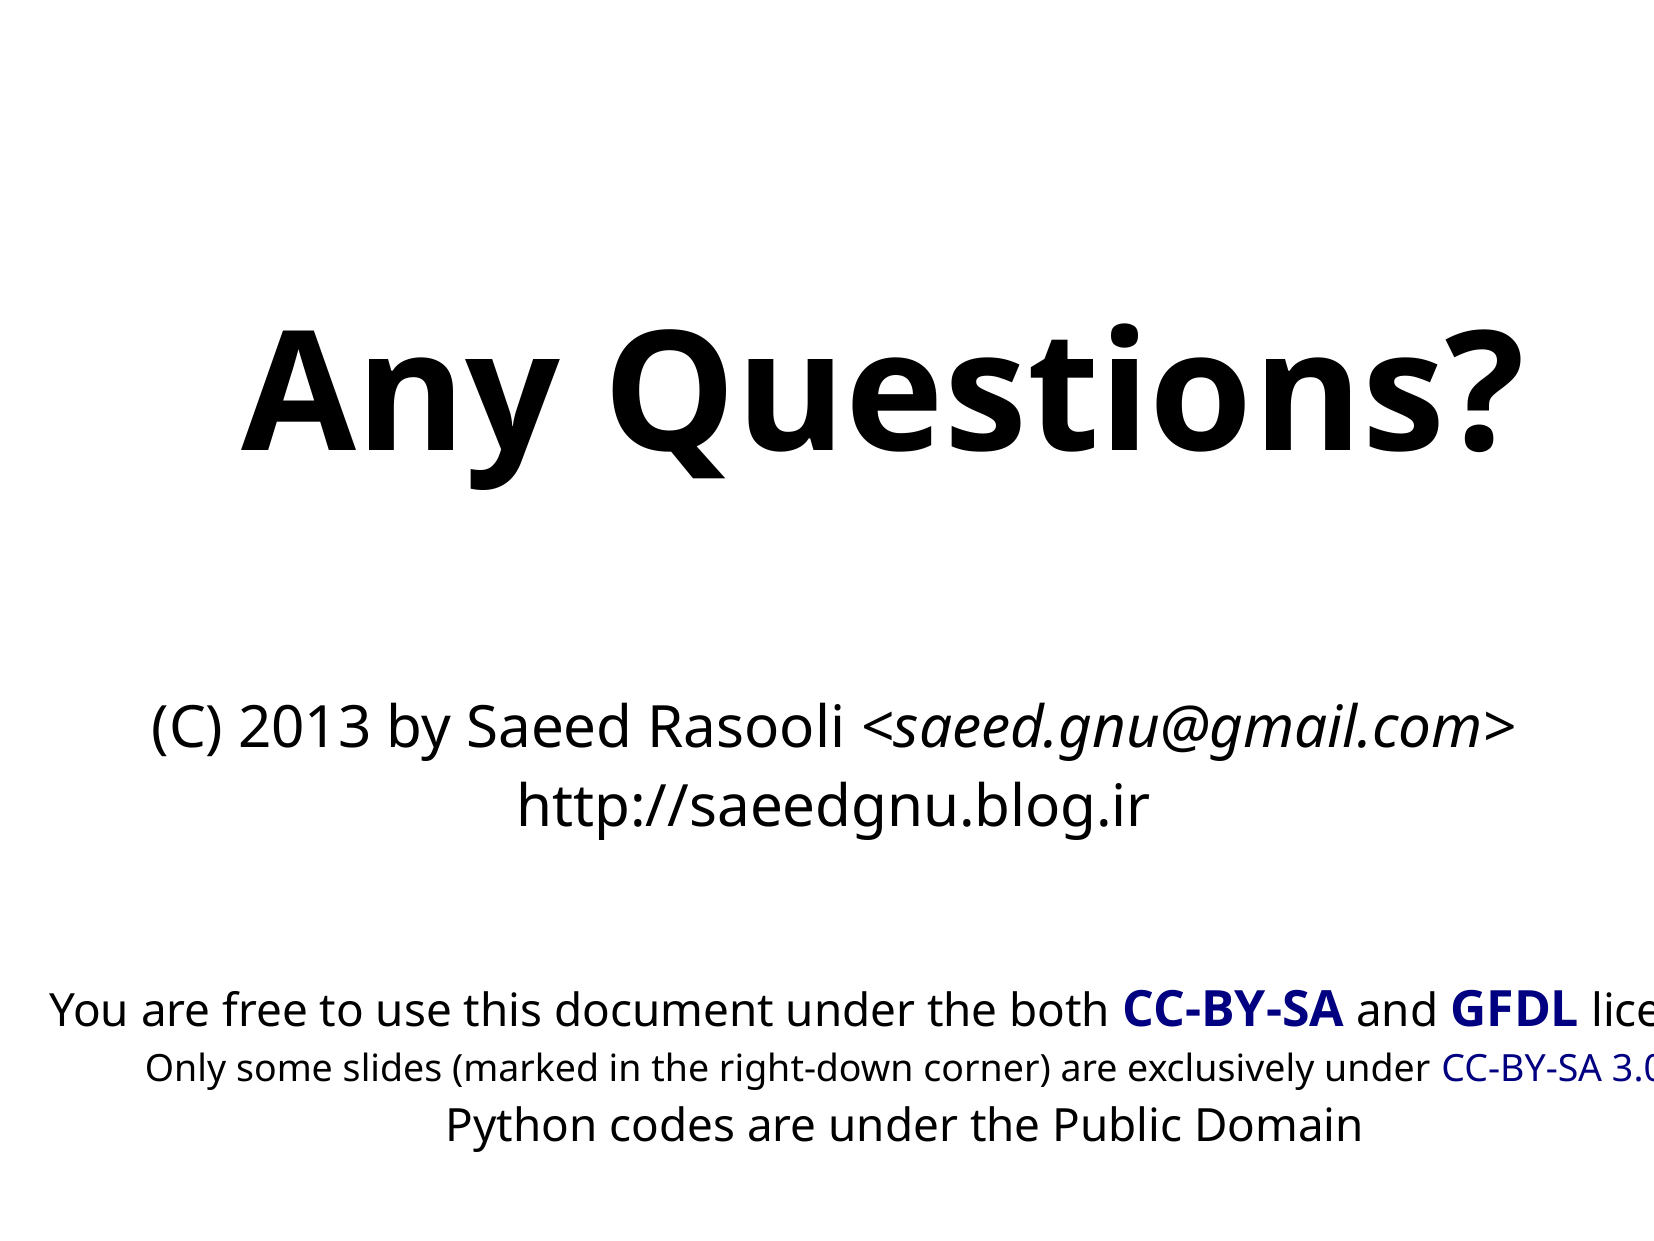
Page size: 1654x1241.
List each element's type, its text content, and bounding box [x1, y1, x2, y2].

text_box Any Questions? [226, 264, 1453, 581]
text_box You are free to use this document under the both CC-BY-SA and GFDL licenses Only some slides (marked in the right-down corner) are exclusively under CC-BY-SA 3.0 Python codes are under the Public Domain [34, 965, 1627, 1208]
text_box (C) 2013 by Saeed Rasooli <saeed.gnu@gmail.com> http://saeedgnu.blog.ir [107, 677, 1561, 885]
